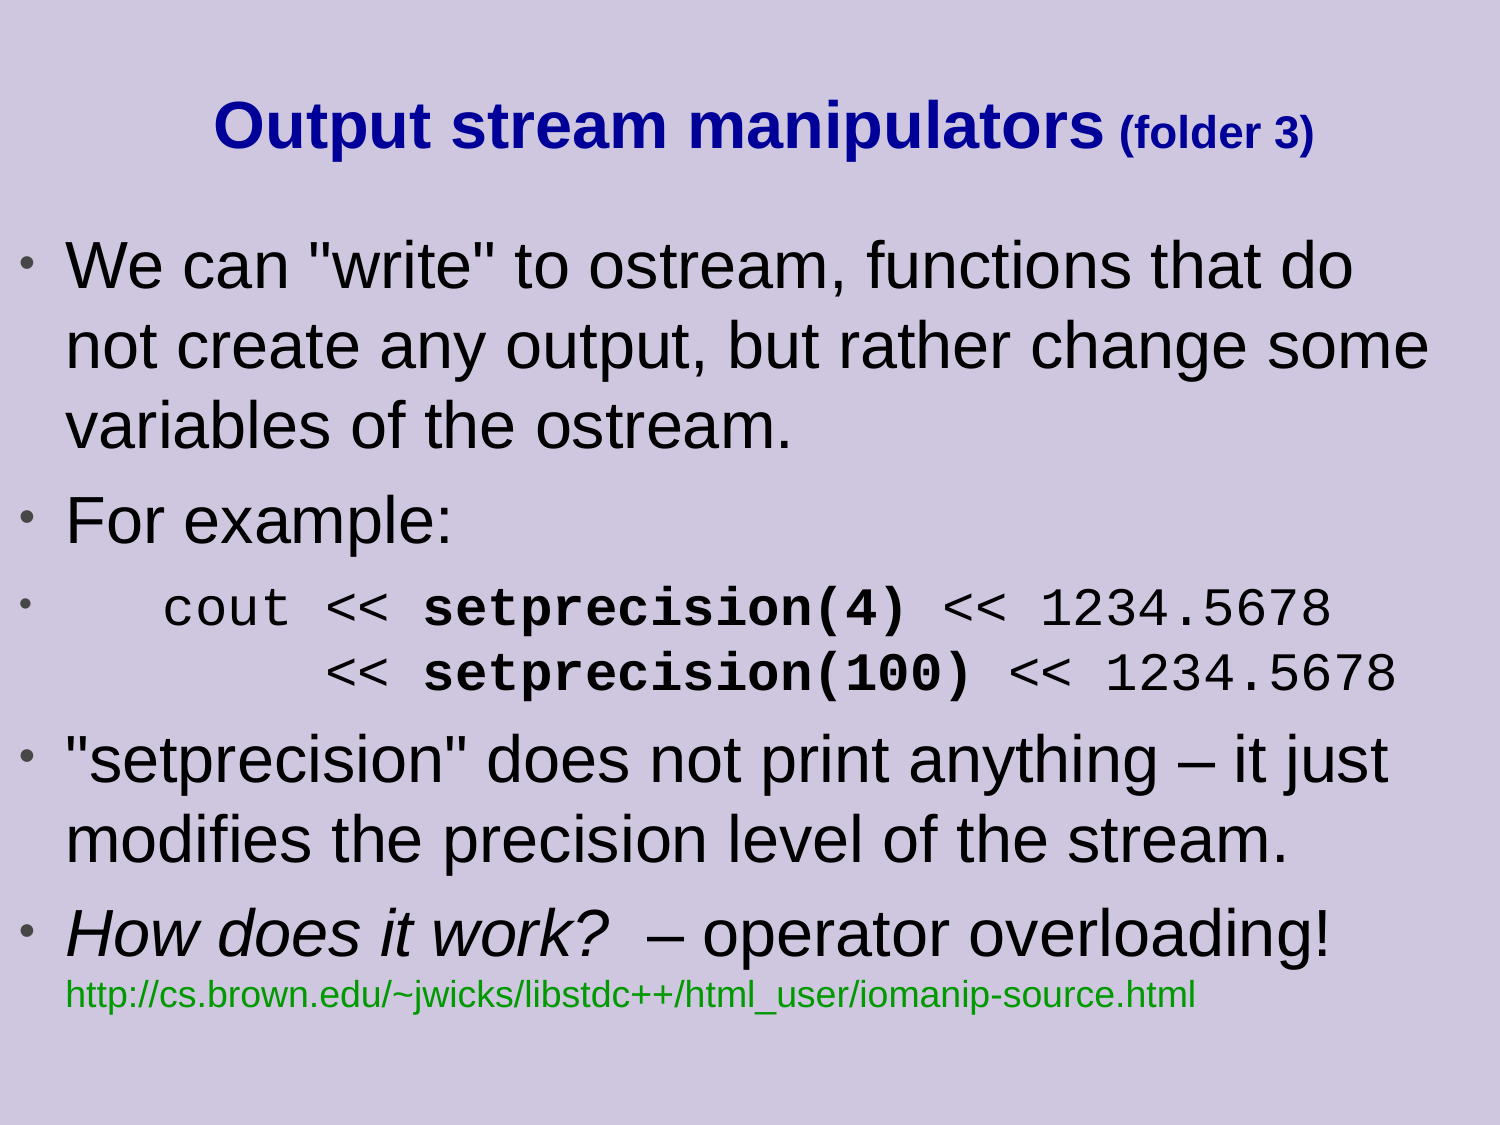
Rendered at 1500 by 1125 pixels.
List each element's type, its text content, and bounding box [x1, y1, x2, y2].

list We can "write" to ostream, functions that do not create any output, but rather change some variables of the ostream. For example: cout << setprecision(4) << 1234.5678 << setprecision(100) << 1234.5678 "setprecision" does not print anything – it just modifies the precision level of the stream. How does it work? – operator overloading! http://cs.brown.edu/~jwicks/libstdc++/html_user/iomanip-source.html [3, 215, 1463, 1023]
text_box Output stream manipulators (folder 3) [198, 27, 1468, 216]
